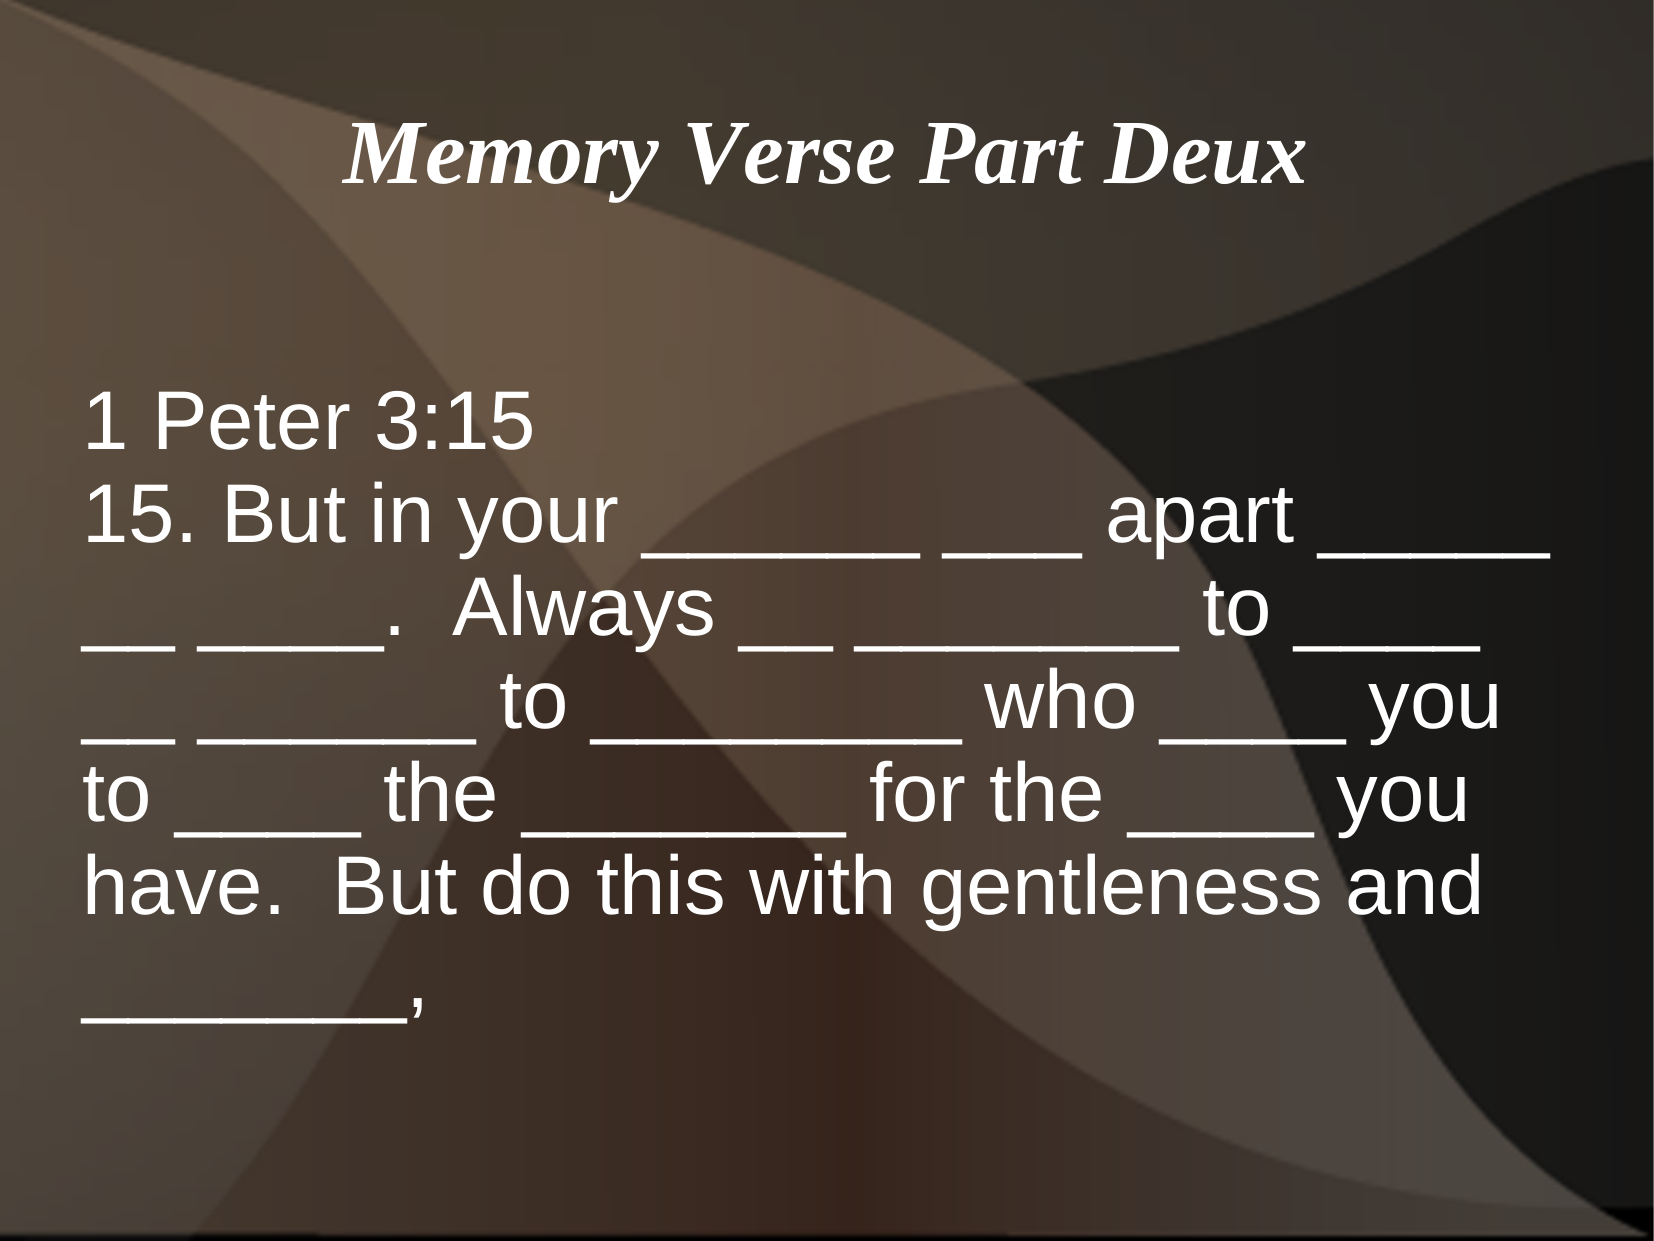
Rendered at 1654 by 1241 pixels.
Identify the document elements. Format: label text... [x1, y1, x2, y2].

subtitle 1 Peter 3:15 15. But in your ______ ___ apart _____ __ ____. Always __ _______ to ____ __ ______ to ________ who ____ you to ____ the _______ for the ____ you have. But do this with gentleness and _______, [82, 297, 1571, 1102]
picture [0, 0, 1654, 1241]
title Memory Verse Part Deux [82, 56, 1571, 250]
